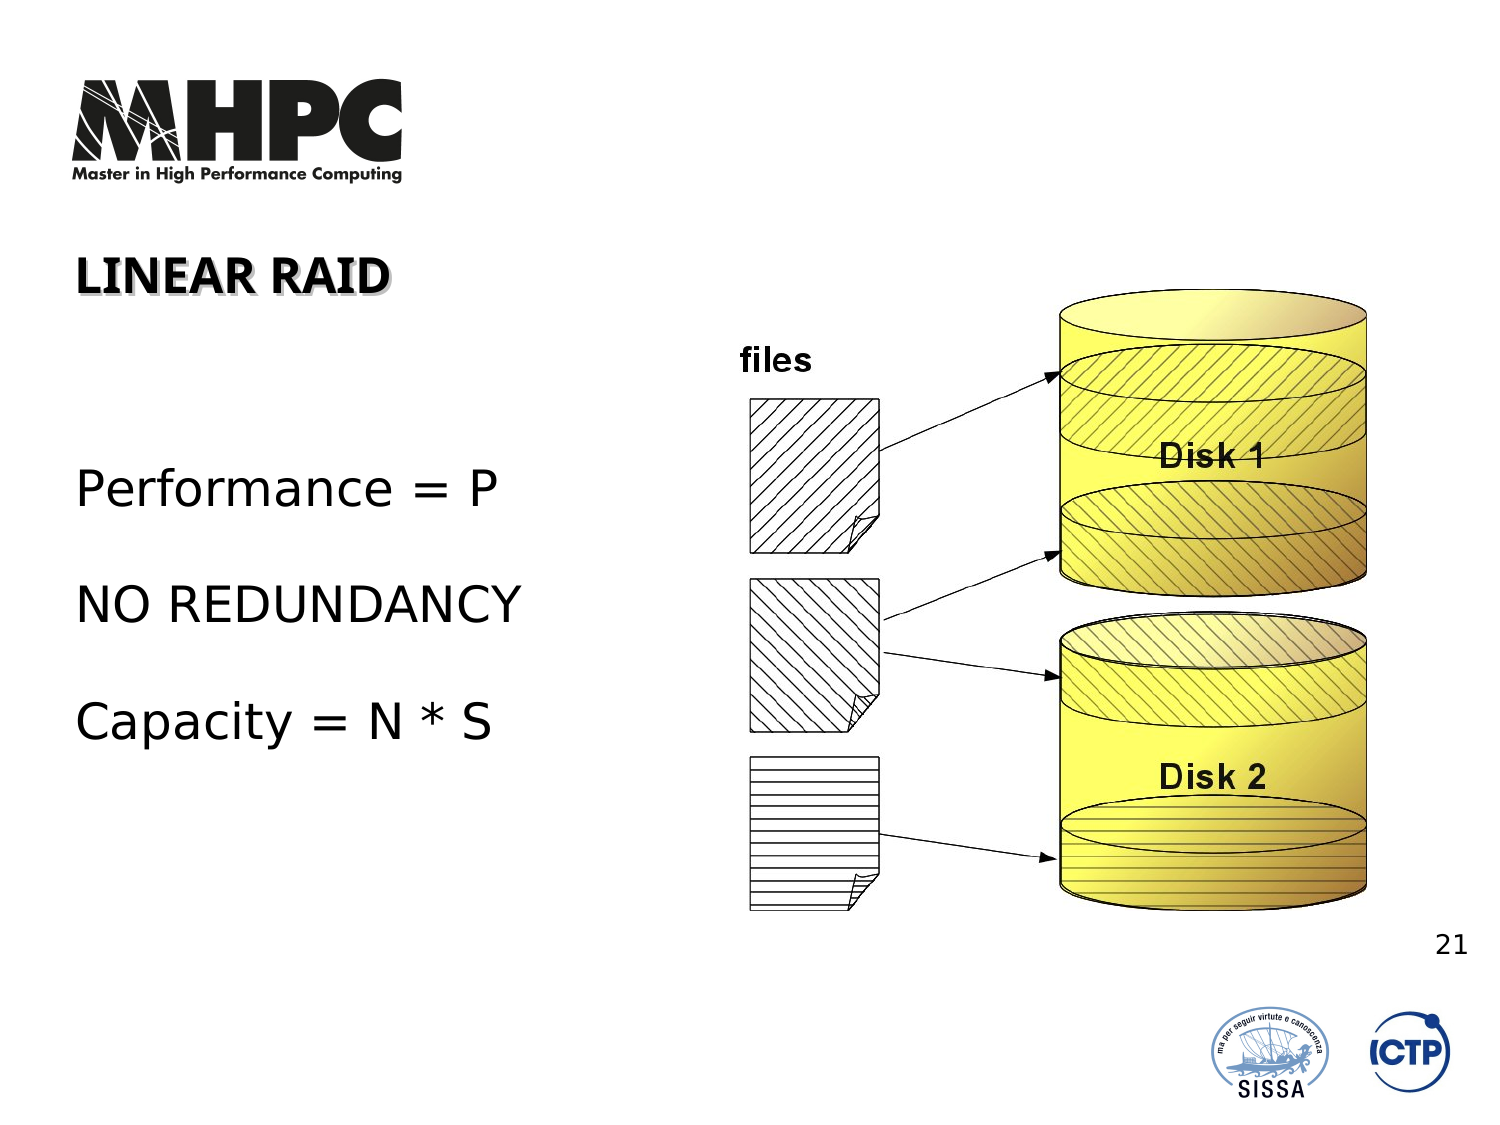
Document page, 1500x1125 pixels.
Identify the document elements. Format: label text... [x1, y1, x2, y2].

subtitle Performance = P NO REDUNDANCY Capacity = N * S [75, 263, 670, 1006]
picture [13, 10, 1500, 1125]
title LINEAR RAID [74, 180, 1296, 369]
